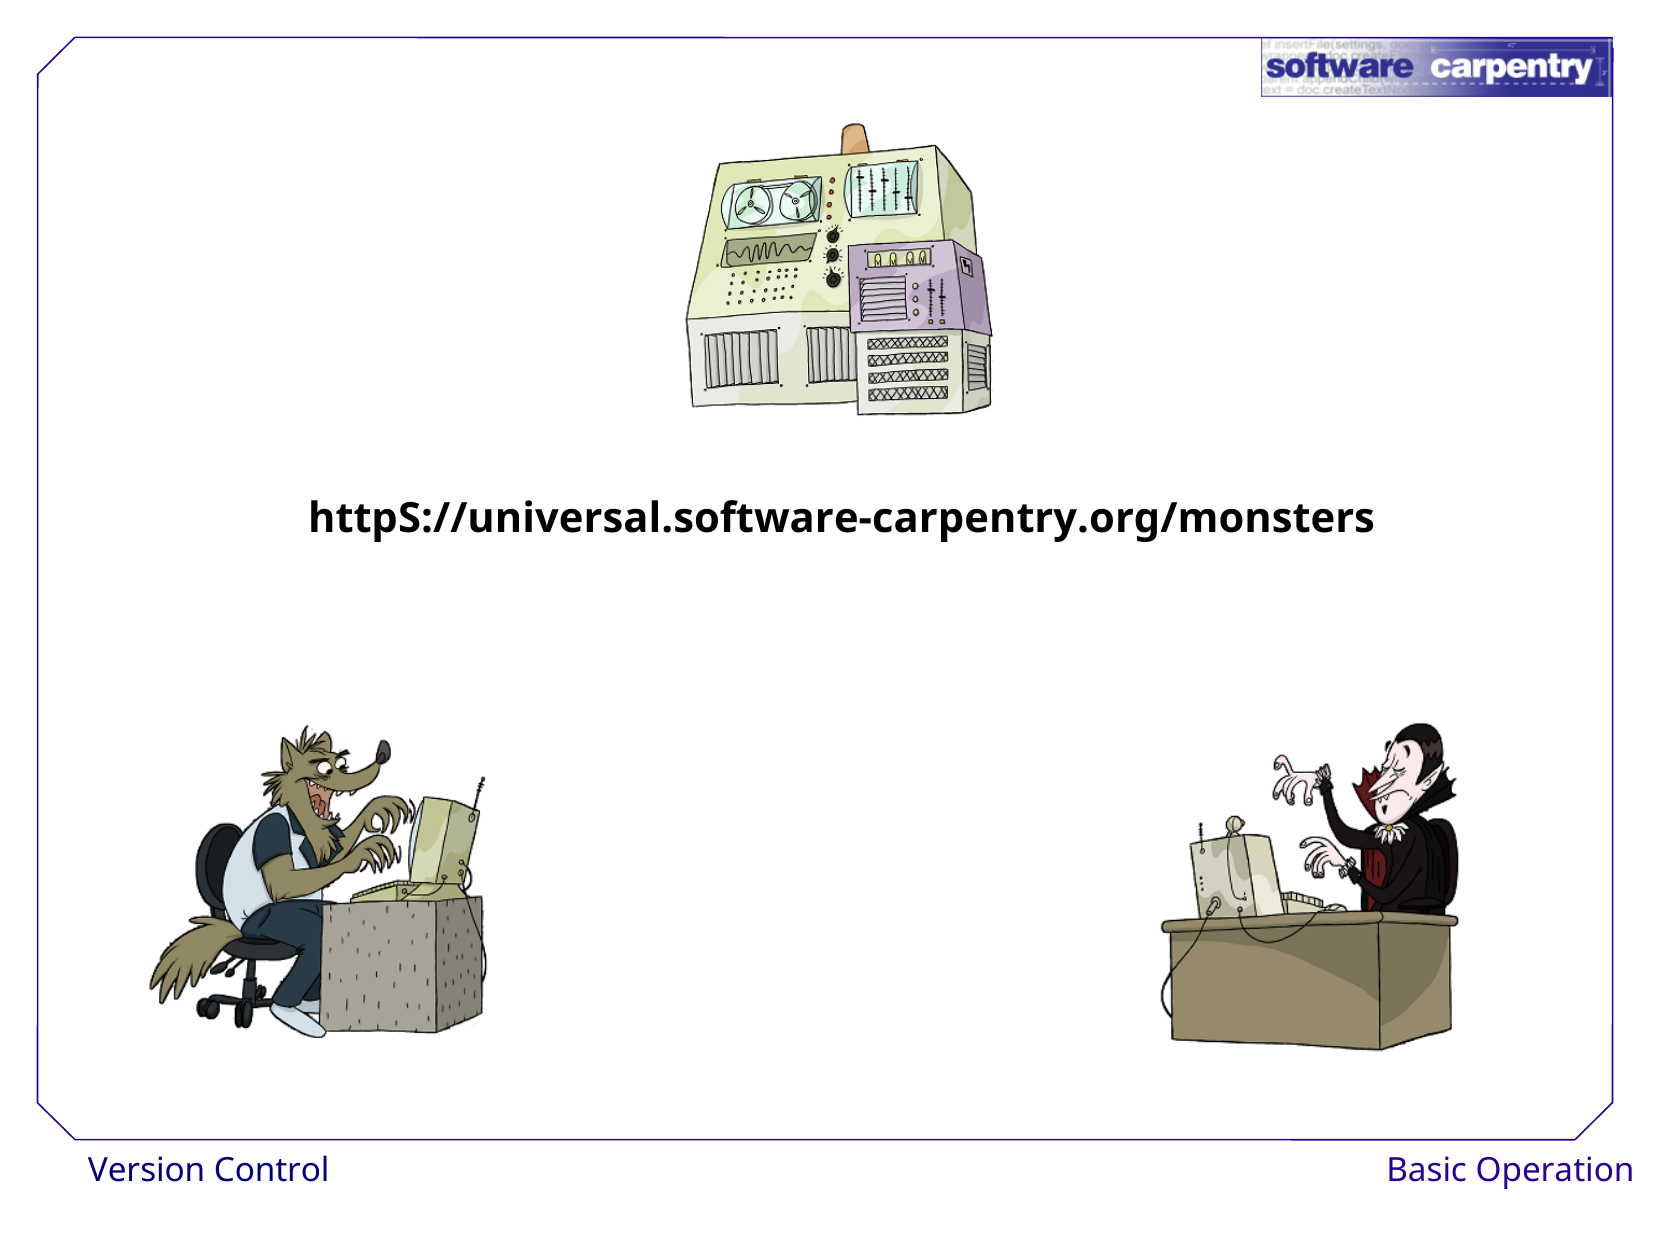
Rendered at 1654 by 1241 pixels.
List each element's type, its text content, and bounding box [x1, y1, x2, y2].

text_box httpS://universal.software-carpentry.org/monsters [293, 487, 1391, 550]
picture [651, 90, 1034, 439]
picture [1261, 39, 1613, 97]
picture [137, 705, 516, 1069]
picture [1148, 695, 1474, 1067]
